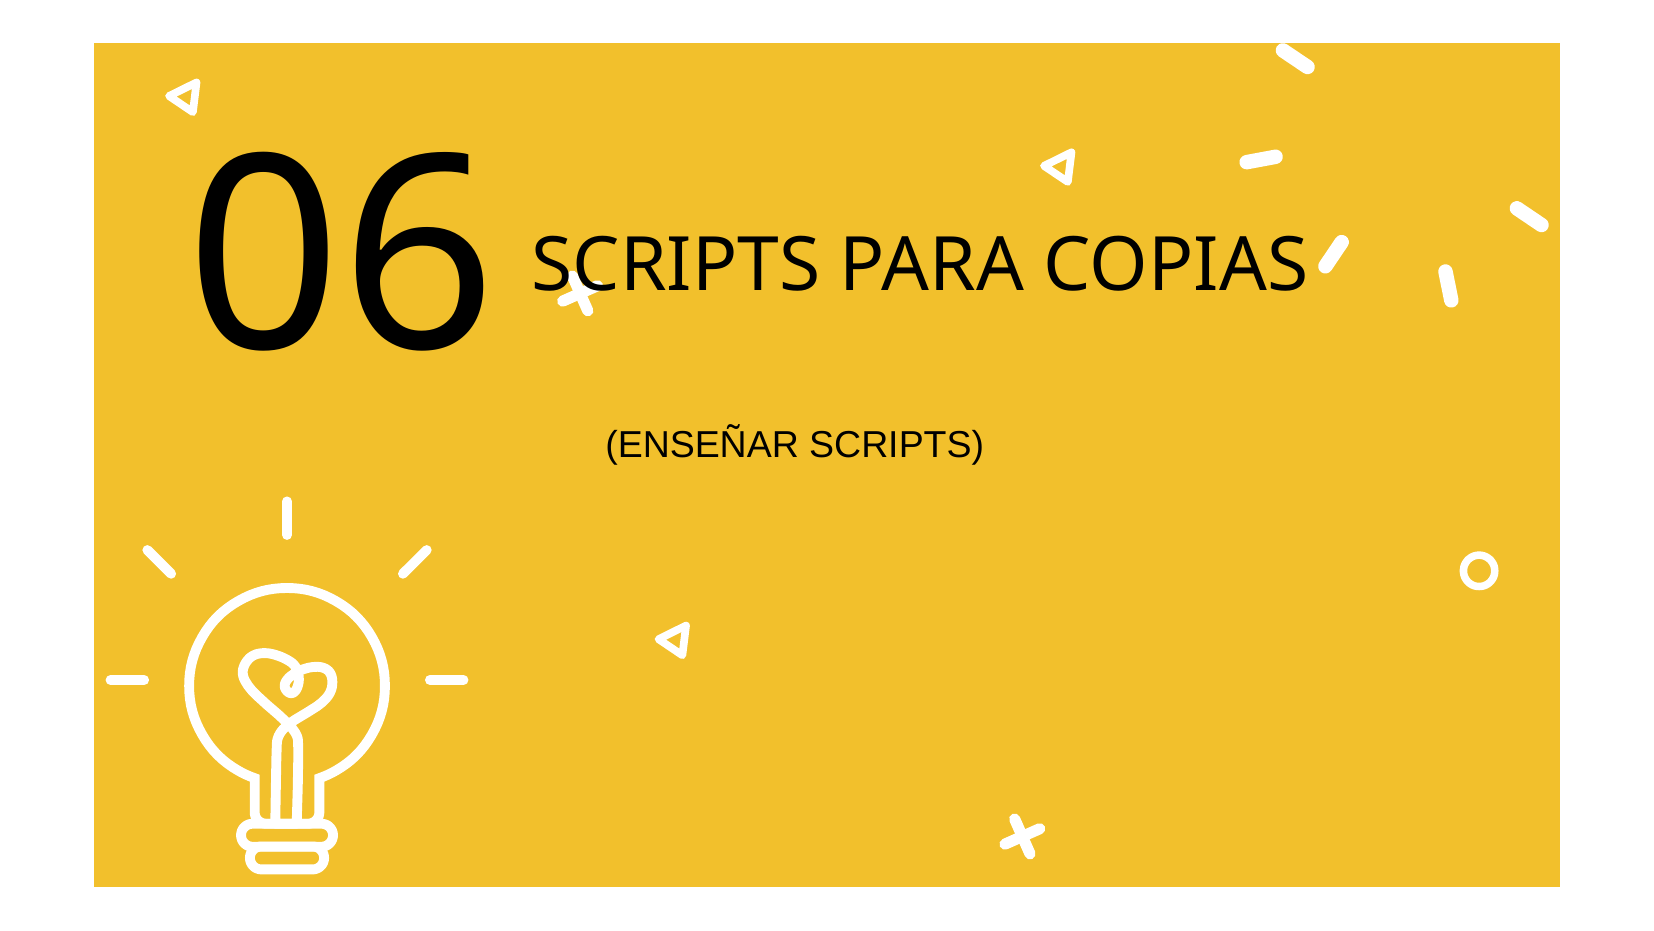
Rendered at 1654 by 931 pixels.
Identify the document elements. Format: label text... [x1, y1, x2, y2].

title 06 [186, 59, 532, 428]
text_box (ENSEÑAR SCRIPTS) [590, 415, 1359, 473]
title SCRIPTS PARA COPIAS [532, 138, 1595, 384]
